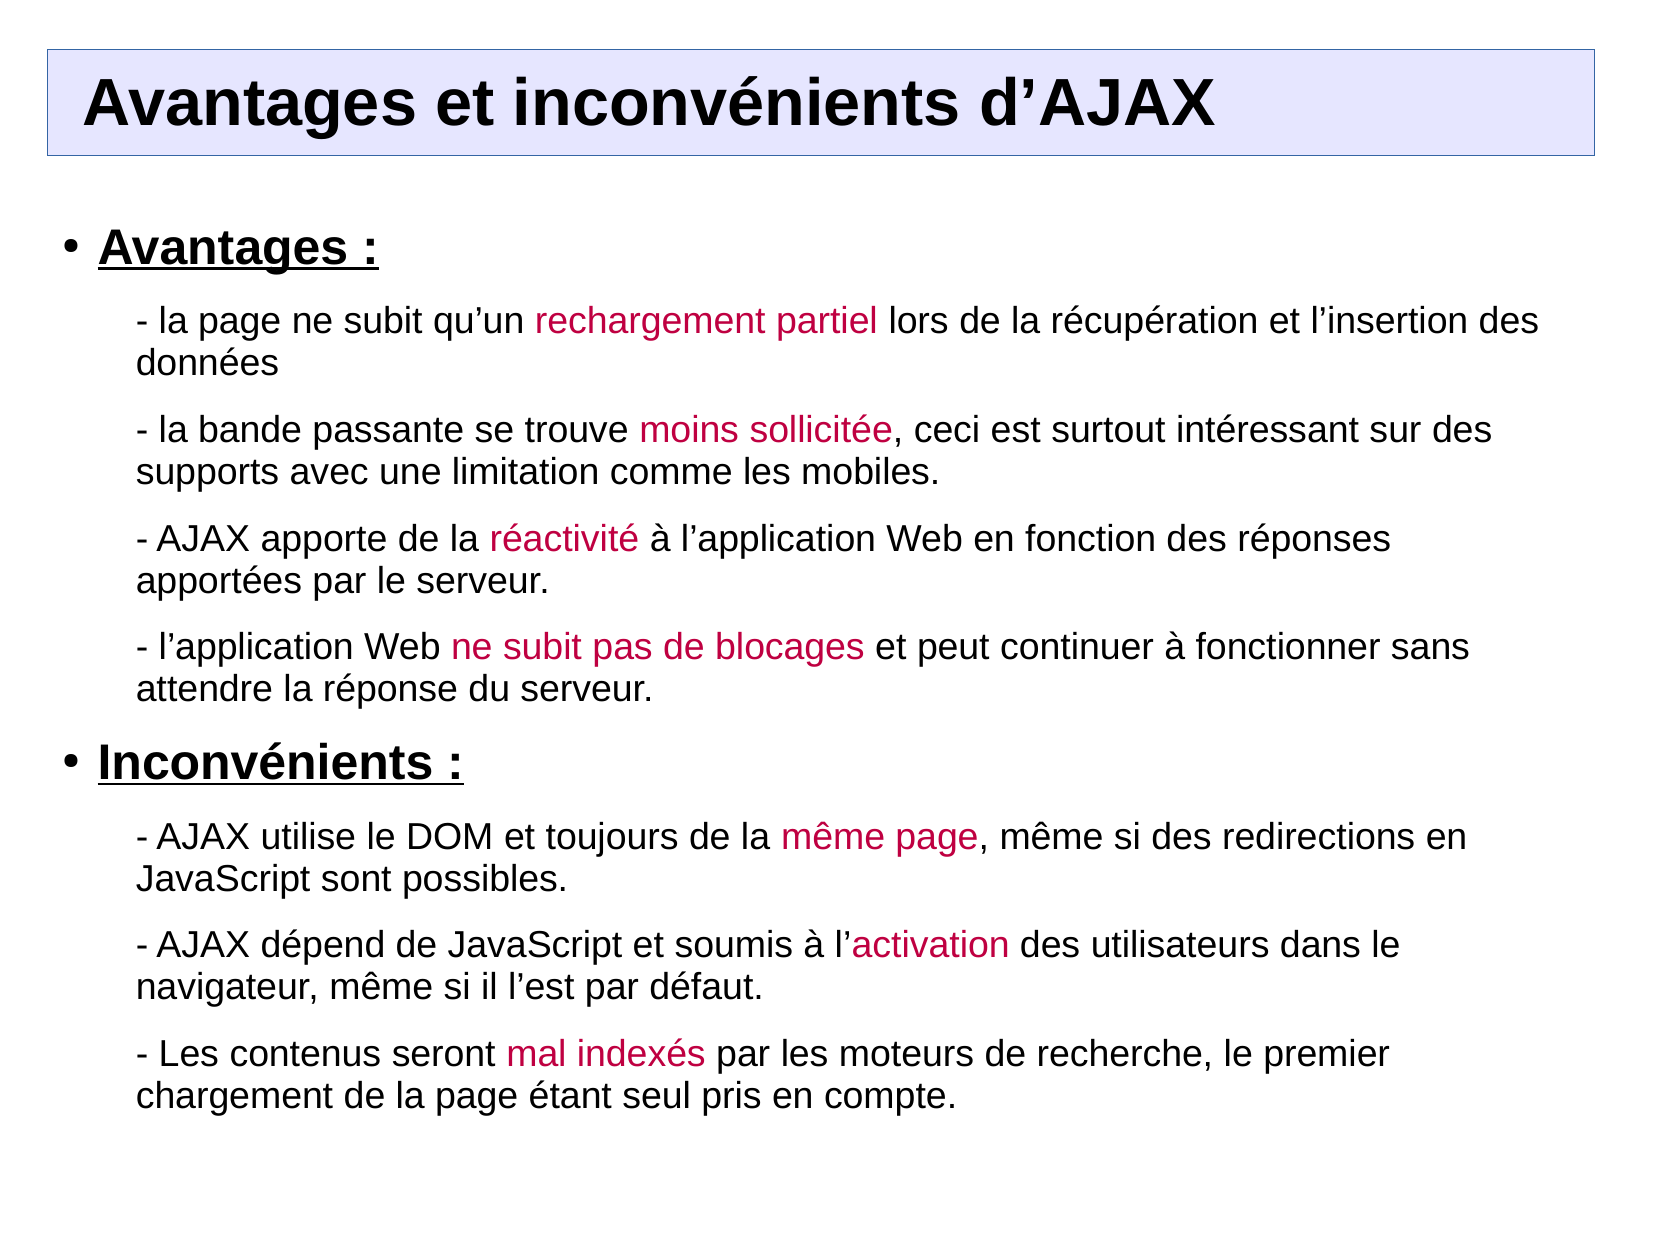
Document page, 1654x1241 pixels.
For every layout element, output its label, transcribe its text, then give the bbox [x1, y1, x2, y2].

text_box [47, 49, 82, 156]
title Avantages et inconvénients d’AJAX [82, 49, 1571, 156]
text_box [1571, 49, 1595, 156]
text_box Avantages : - la page ne subit qu’un rechargement partiel lors de la récupération et l’insertion des données - la bande passante se trouve moins sollicitée, ceci est surtout intéressant sur des supports avec une limitation comme les mobiles. - AJAX apporte de la réactivité à l’application Web en fonction des réponses apportées par le serveur. - l’application Web ne subit pas de blocages et peut continuer à fonctionner sans attendre la réponse du serveur. Inconvénients : - AJAX utilise le DOM et toujours de la même page, même si des redirections en JavaScript sont possibles. - AJAX dépend de JavaScript et soumis à l’activation des utilisateurs dans le navigateur, même si il l’est par défaut. - Les contenus seront mal indexés par les moteurs de recherche, le premier chargement de la page étant seul pris en compte. [47, 211, 1571, 1182]
